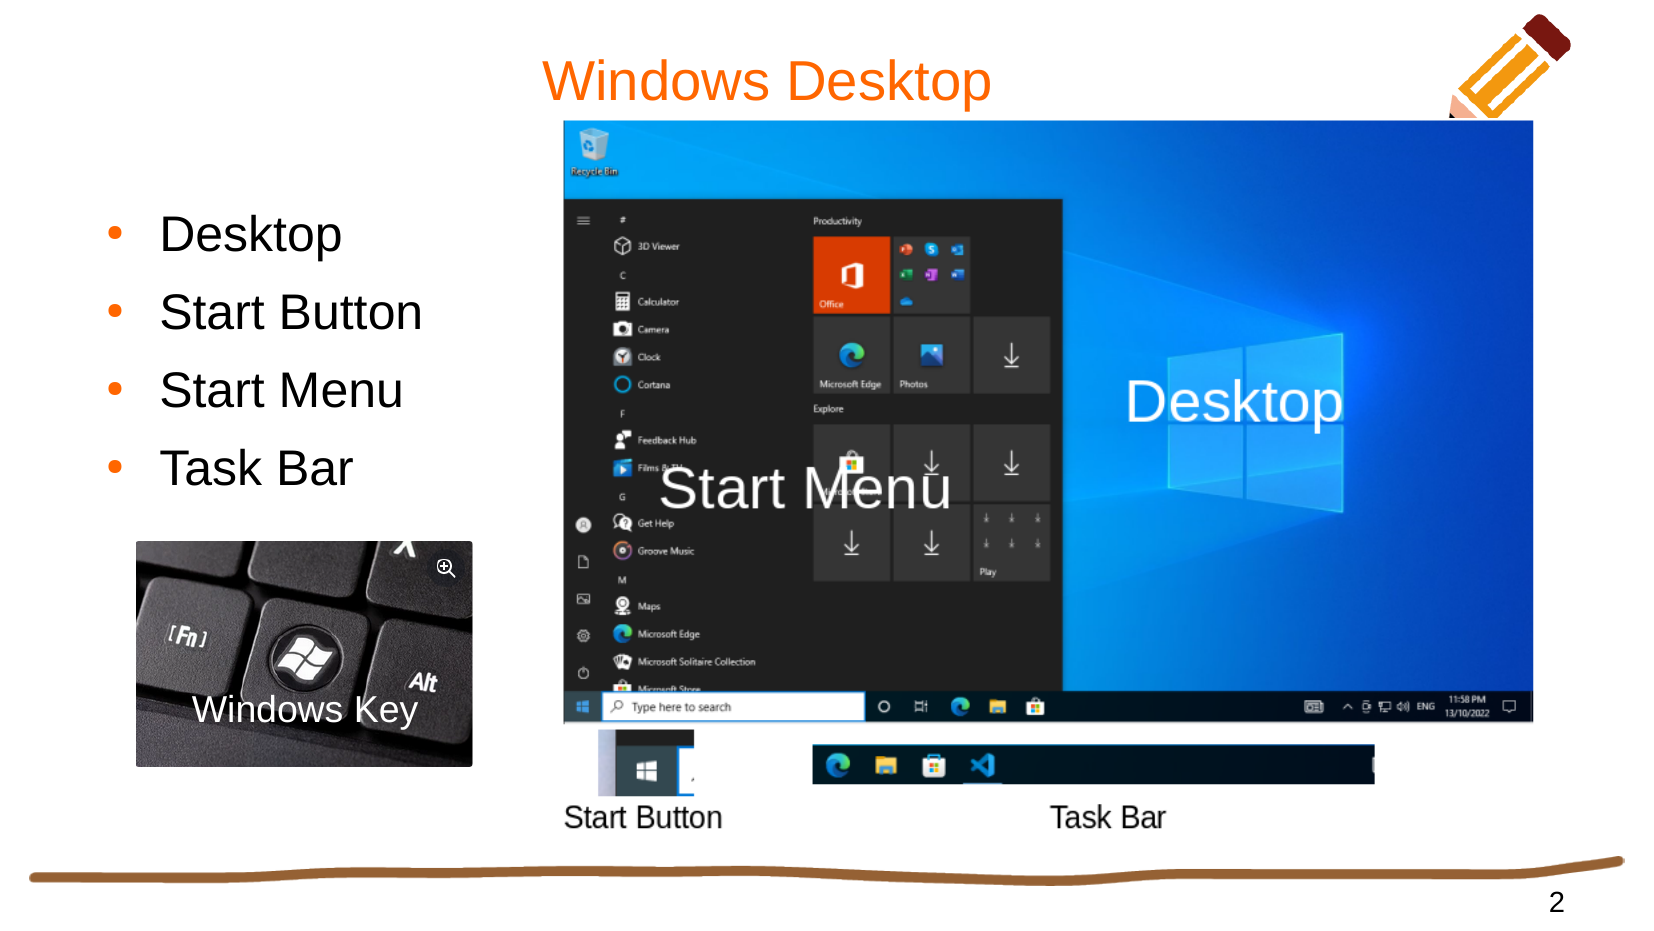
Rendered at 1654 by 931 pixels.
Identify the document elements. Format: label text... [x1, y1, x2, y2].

picture [136, 541, 473, 768]
picture [561, 14, 1571, 839]
title Windows Desktop [88, 29, 1447, 133]
list Desktop Start Button Start Menu Task Bar [88, 206, 809, 857]
text_box Windows Key [177, 681, 434, 739]
picture [29, 856, 1625, 886]
